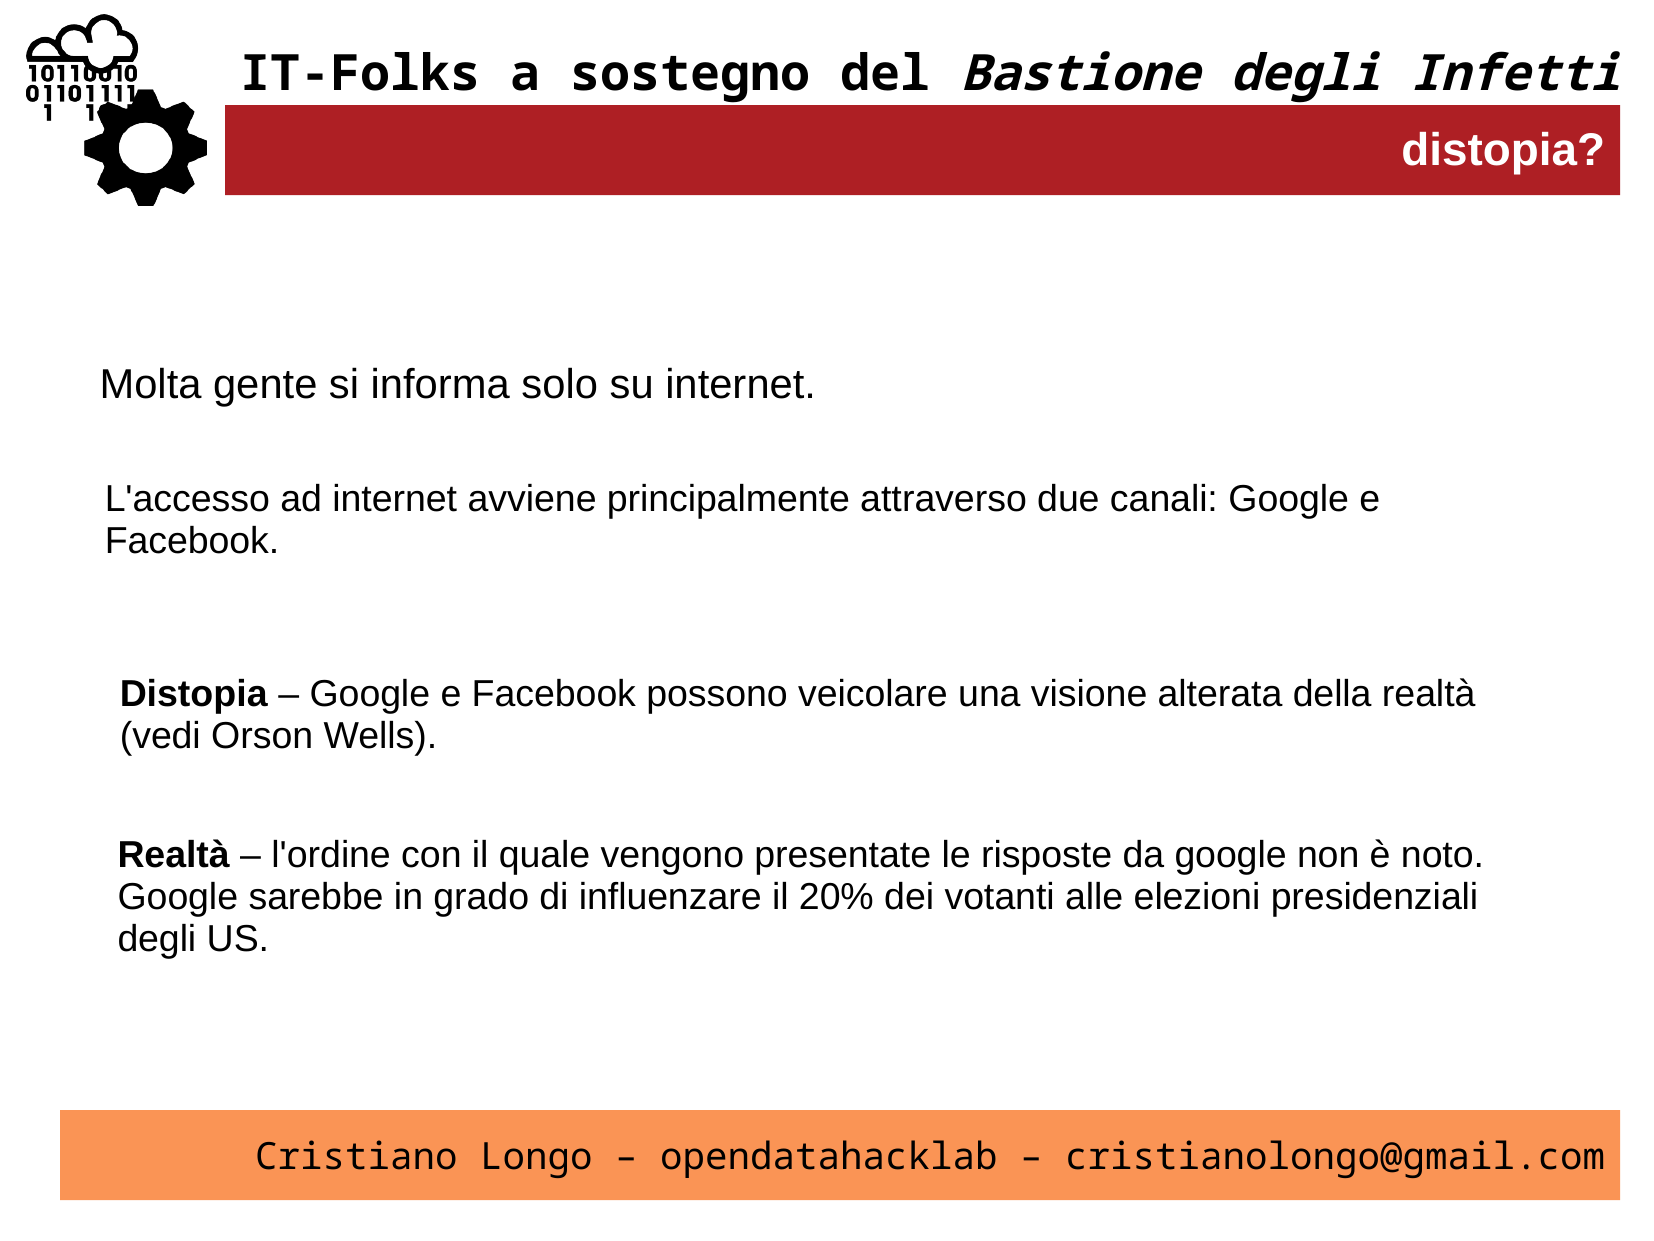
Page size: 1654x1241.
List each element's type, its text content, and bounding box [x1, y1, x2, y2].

text_box distopia? [225, 105, 1621, 196]
text_box L'accesso ad internet avviene principalmente attraverso due canali: Google e Facebook. [90, 469, 1576, 569]
text_box Cristiano Longo – opendatahacklab – cristianolongo@gmail.com [60, 1110, 1621, 1201]
text_box Realtà – l'ordine con il quale vengono presentate le risposte da google non è noto. Google sarebbe in grado di influenzare il 20% dei votanti alle elezioni presidenziali degli US. [102, 826, 1510, 968]
text_box Distopia – Google e Facebook possono veicolare una visione alterata della realtà (vedi Orson Wells). [105, 664, 1561, 764]
picture [26, 14, 207, 206]
text_box IT-Folks a sostegno del Bastione degli Infetti [206, 30, 1636, 212]
text_box Molta gente si informa solo su internet. [84, 353, 1570, 455]
